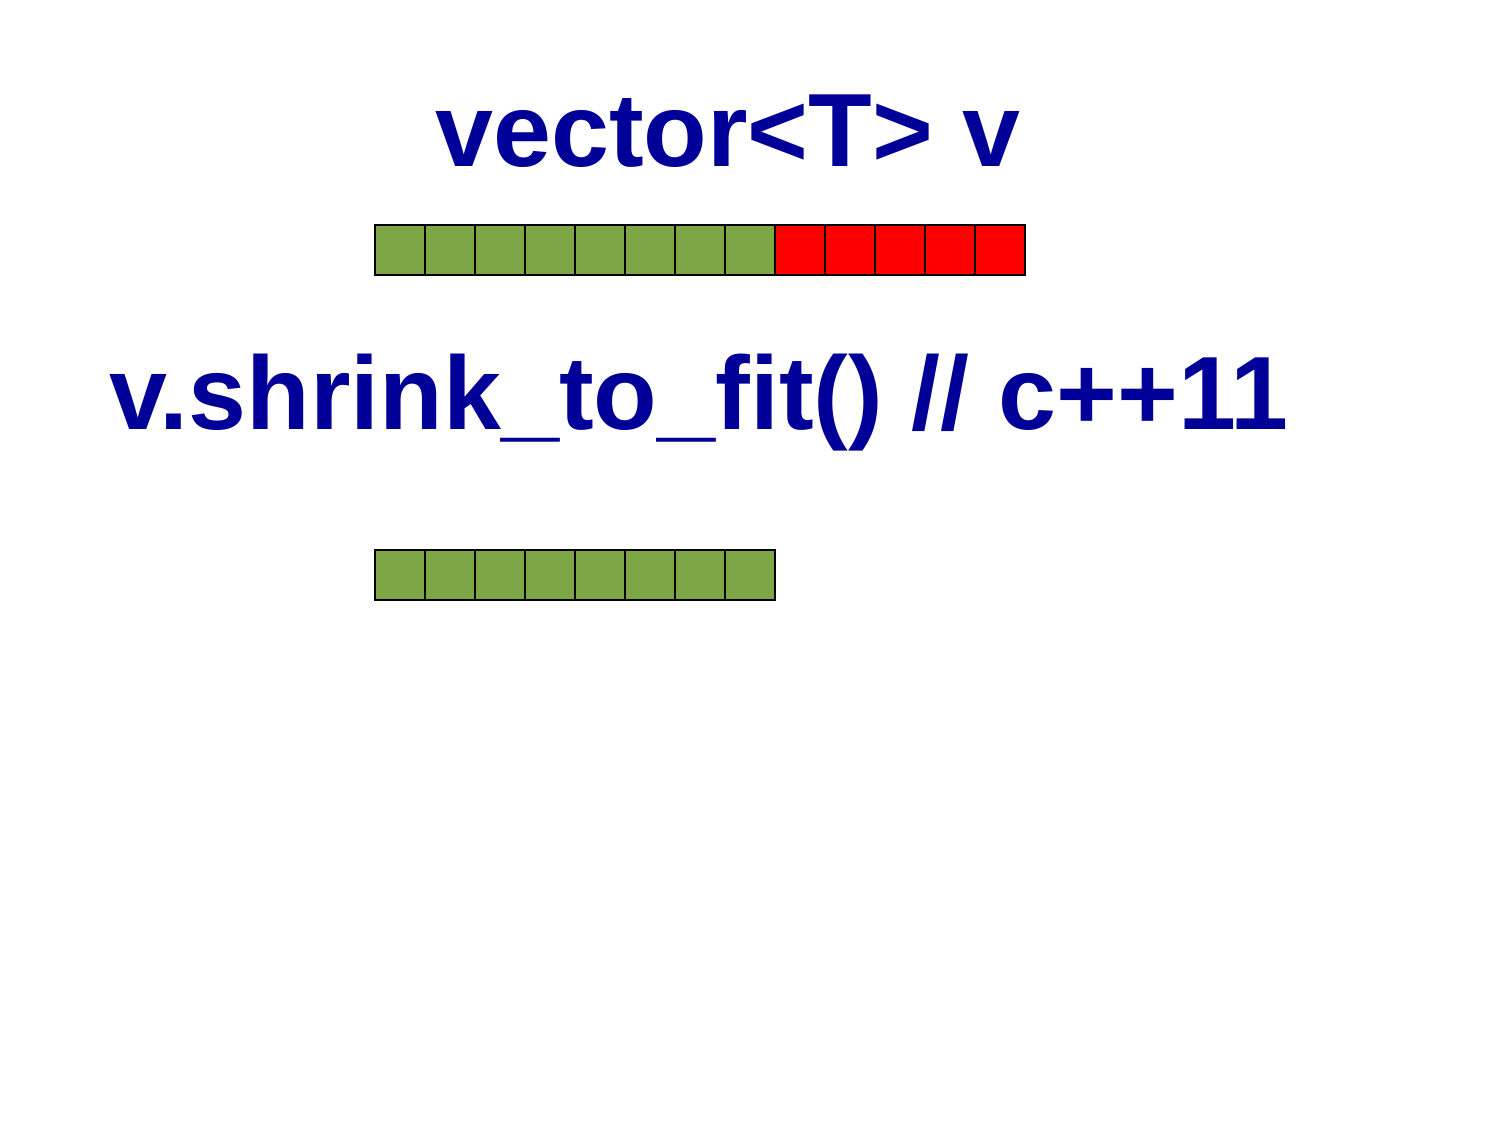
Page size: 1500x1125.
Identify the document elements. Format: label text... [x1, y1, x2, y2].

text_box v.shrink_to_fit() // c++11 [109, 325, 1291, 451]
text_box [375, 225, 1026, 276]
title vector<T> v [433, 31, 1024, 219]
text_box [375, 549, 775, 601]
